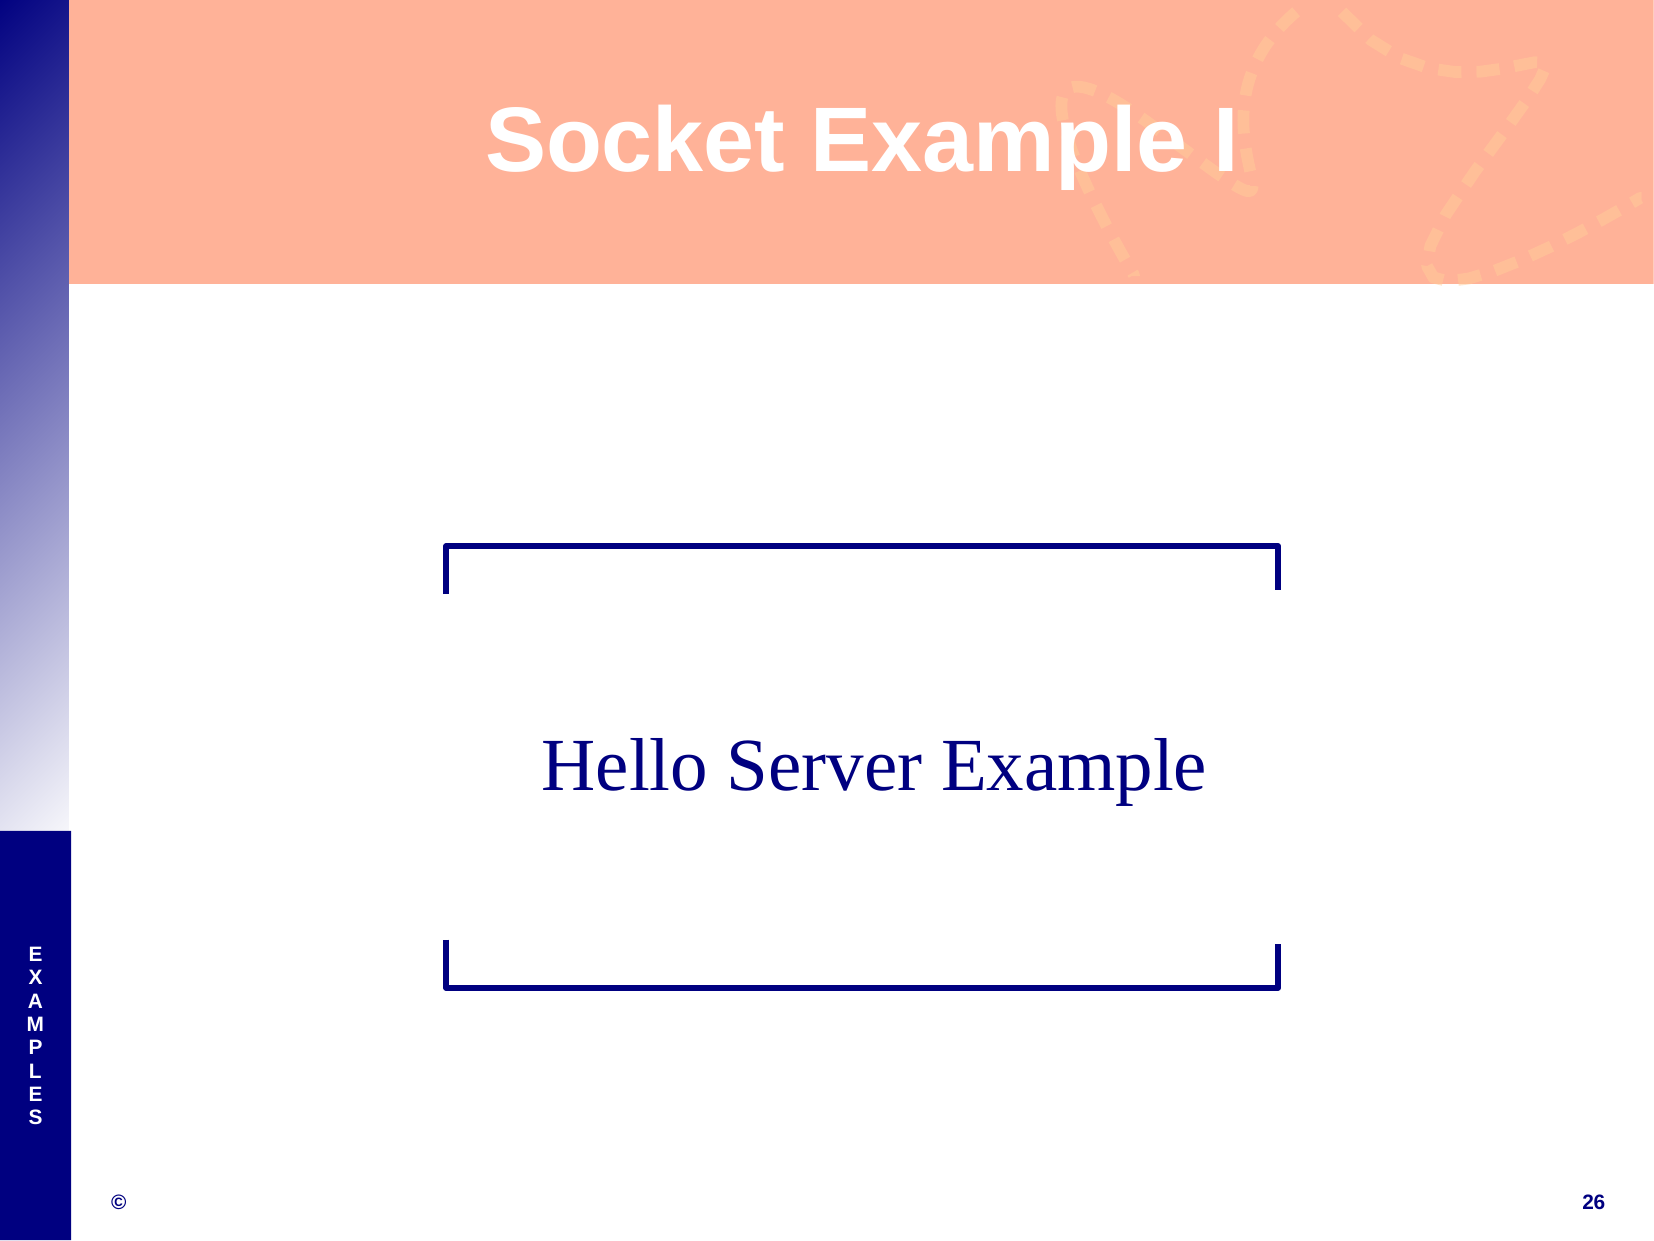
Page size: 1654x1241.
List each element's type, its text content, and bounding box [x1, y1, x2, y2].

text_box E X A M P L E S [0, 831, 71, 1241]
title Socket Example I [70, 36, 1654, 244]
text_box Hello Server Example [461, 513, 1263, 1017]
